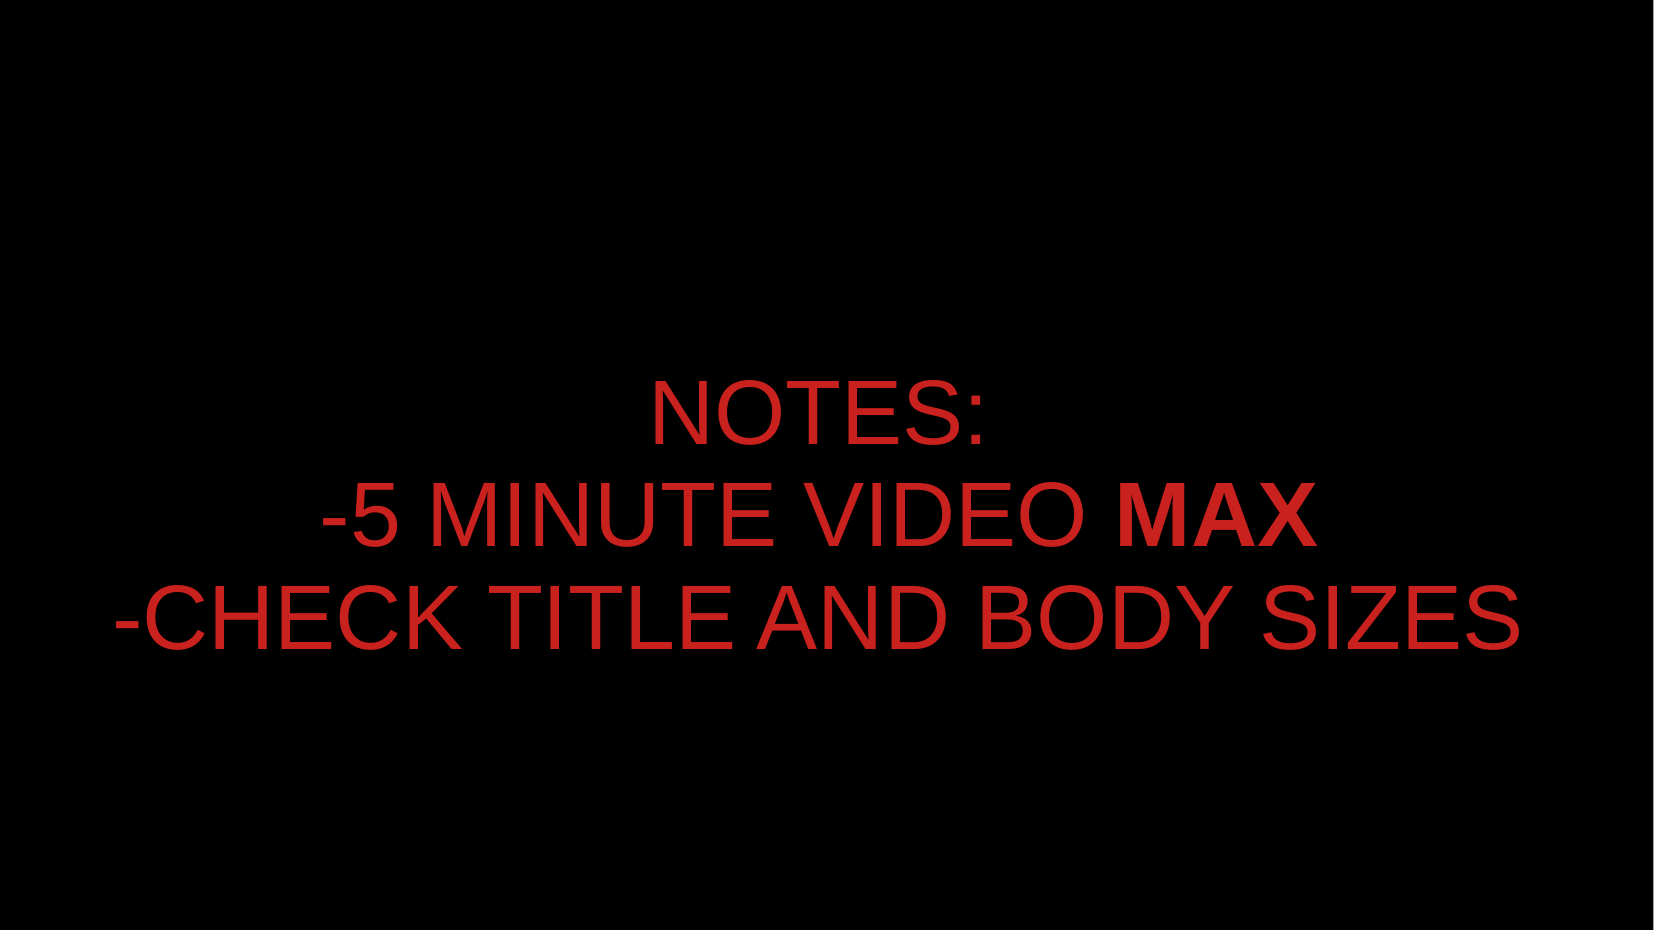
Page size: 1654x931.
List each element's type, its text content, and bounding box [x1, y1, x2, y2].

title NOTES: -5 MINUTE VIDEO MAX -CHECK TITLE AND BODY SIZES [75, 309, 1564, 721]
